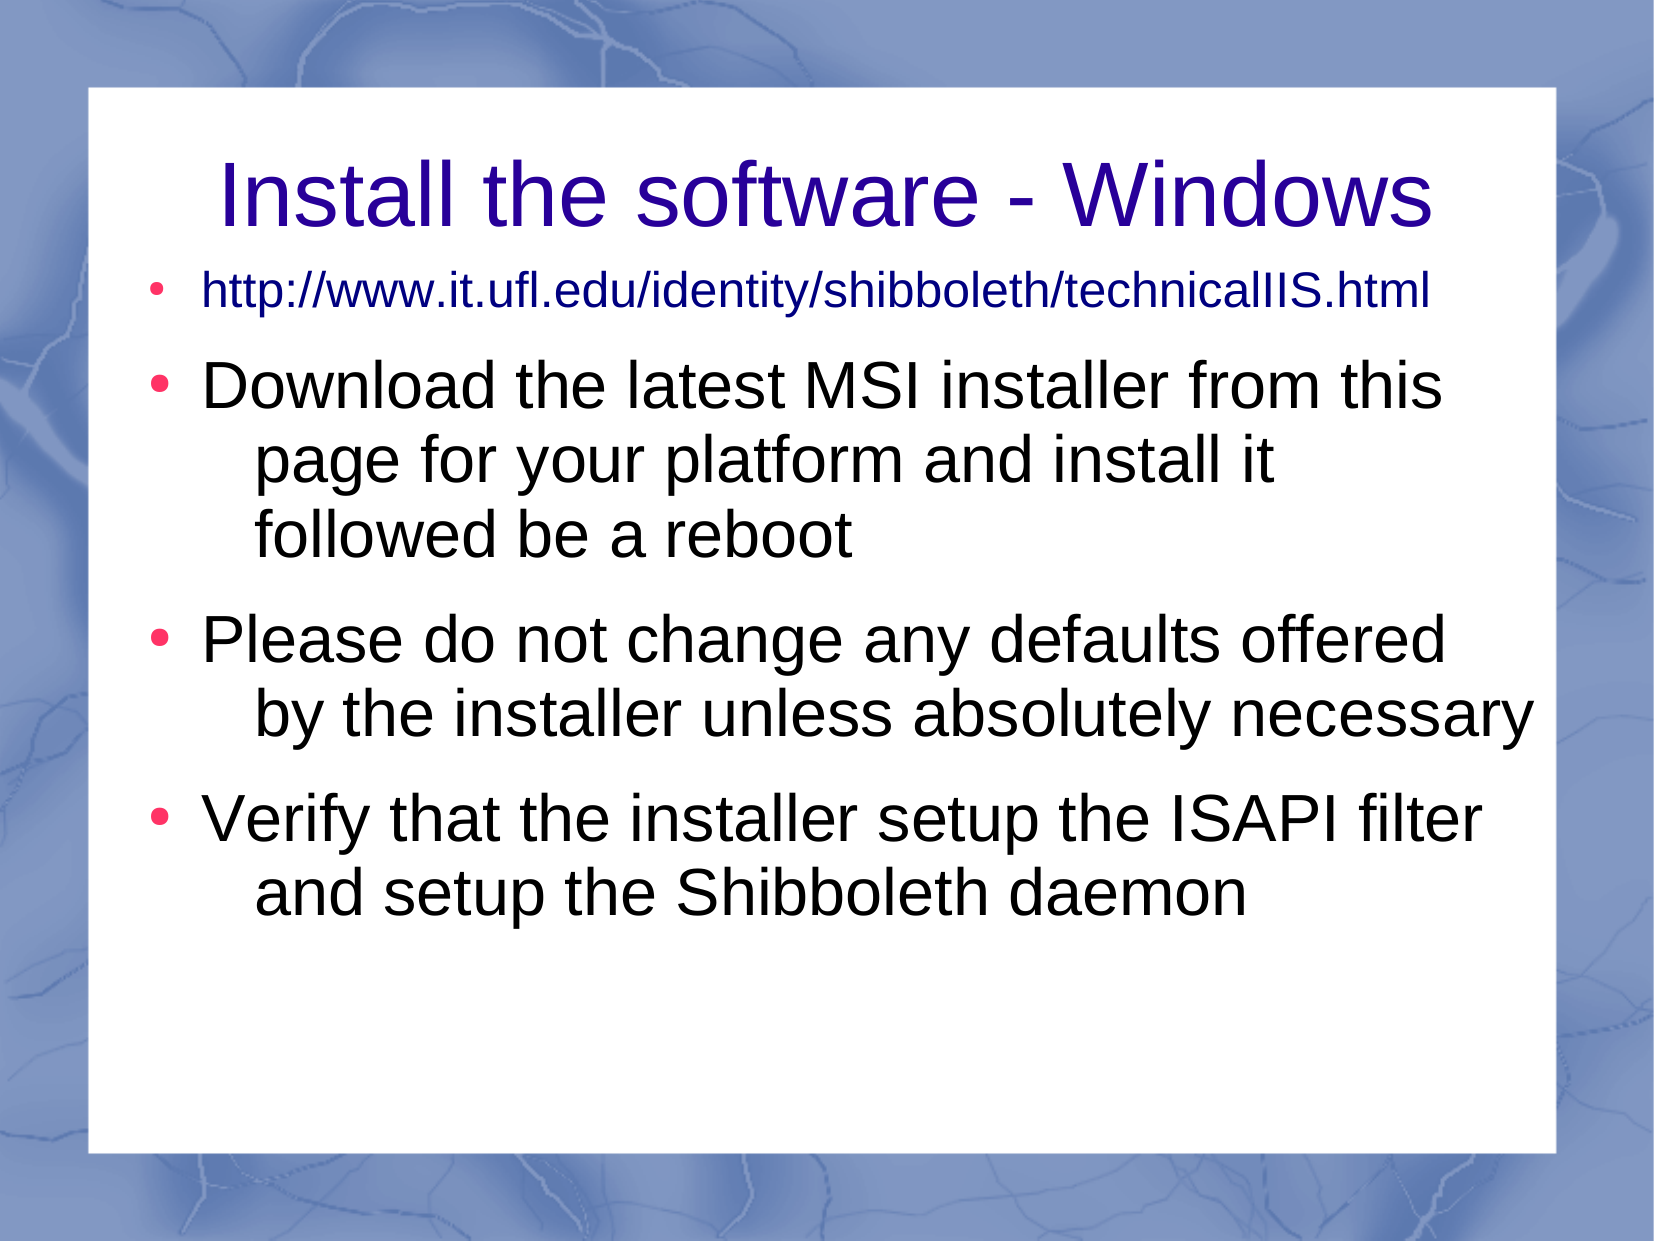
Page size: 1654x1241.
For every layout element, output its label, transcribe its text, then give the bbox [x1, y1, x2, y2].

title Install the software - Windows [118, 98, 1536, 262]
picture [0, 0, 1654, 1241]
list http://www.it.ufl.edu/identity/shibboleth/technicalIIS.html Download the latest MSI installer from this page for your platform and install it followed be a reboot Please do not change any defaults offered by the installer unless absolutely necessary Verify that the installer setup the ISAPI filter and setup the Shibboleth daemon [112, 262, 1538, 1006]
